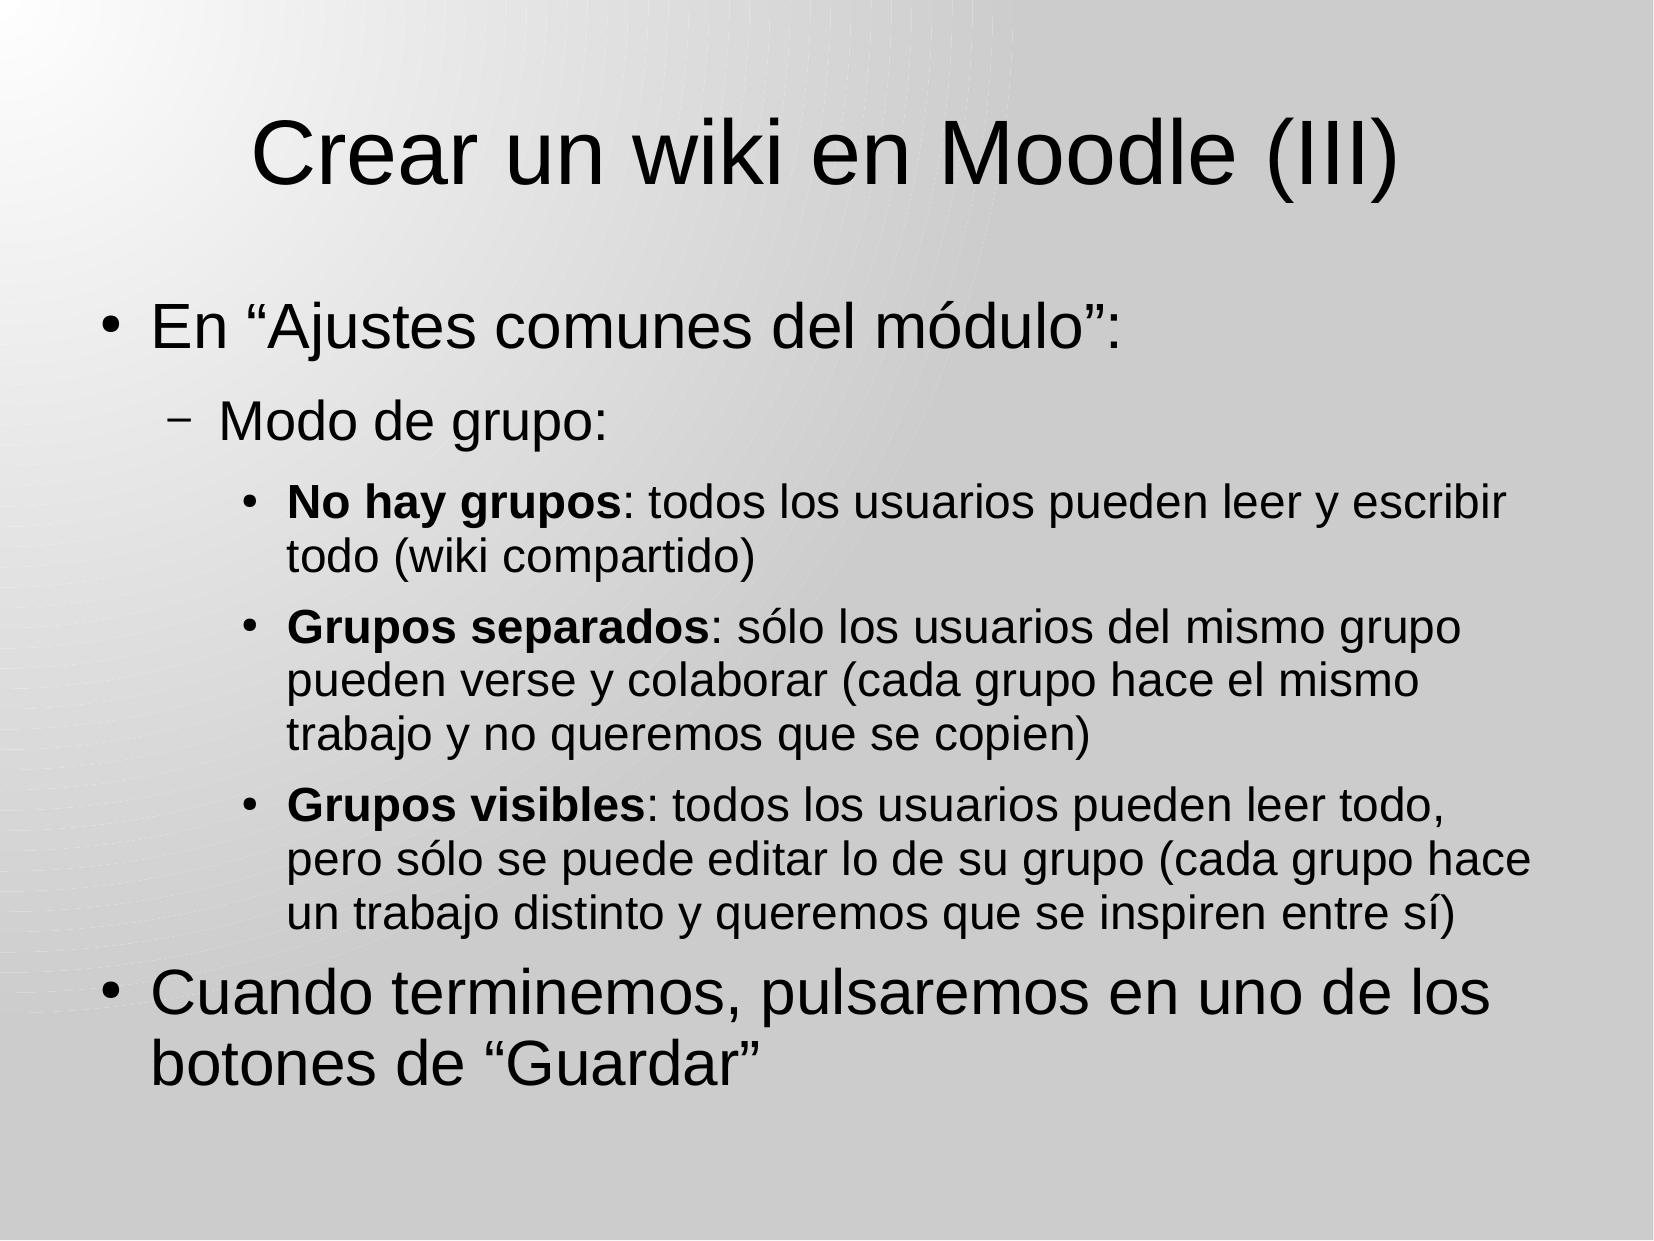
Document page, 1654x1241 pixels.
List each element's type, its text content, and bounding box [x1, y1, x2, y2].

list En “Ajustes comunes del módulo”: Modo de grupo: No hay grupos: todos los usuarios pueden leer y escribir todo (wiki compartido) Grupos separados: sólo los usuarios del mismo grupo pueden verse y colaborar (cada grupo hace el mismo trabajo y no queremos que se copien) Grupos visibles: todos los usuarios pueden leer todo, pero sólo se puede editar lo de su grupo (cada grupo hace un trabajo distinto y queremos que se inspiren entre sí) Cuando terminemos, pulsaremos en uno de los botones de “Guardar” [82, 290, 1538, 1109]
title Crear un wiki en Moodle (III) [82, 49, 1571, 257]
